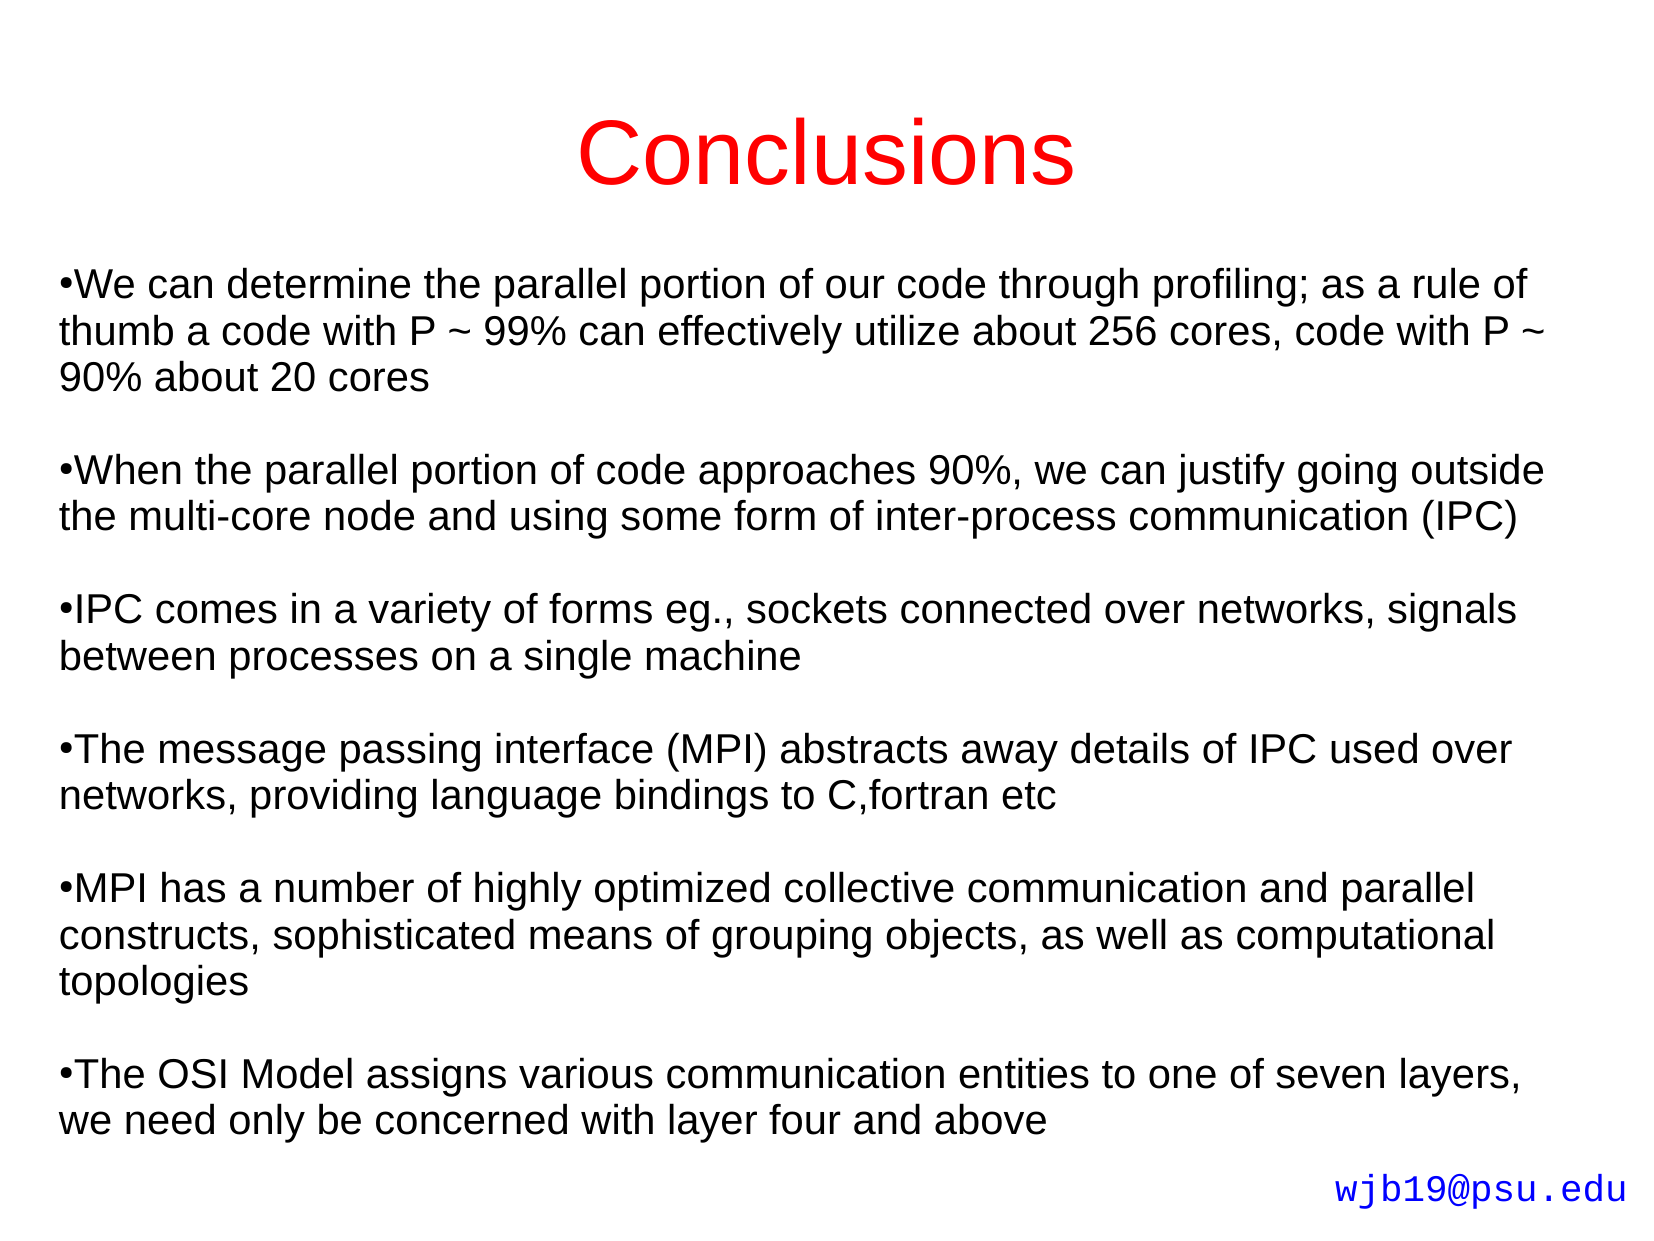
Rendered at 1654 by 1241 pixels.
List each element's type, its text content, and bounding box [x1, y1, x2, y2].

title Conclusions [82, 49, 1571, 257]
text_box wjb19@psu.edu [1320, 1162, 1643, 1220]
subtitle We can determine the parallel portion of our code through profiling; as a rule of thumb a code with P ~ 99% can effectively utilize about 256 cores, code with P ~ 90% about 20 cores When the parallel portion of code approaches 90%, we can justify going outside the multi-core node and using some form of inter-process communication (IPC) IPC comes in a variety of forms eg., sockets connected over networks, signals between processes on a single machine The message passing interface (MPI) abstracts away details of IPC used over networks, providing language bindings to C,fortran etc MPI has a number of highly optimized collective communication and parallel constructs, sophisticated means of grouping objects, as well as computational topologies The OSI Model assigns various communication entities to one of seven layers, we need only be concerned with layer four and above [59, 260, 1548, 1144]
